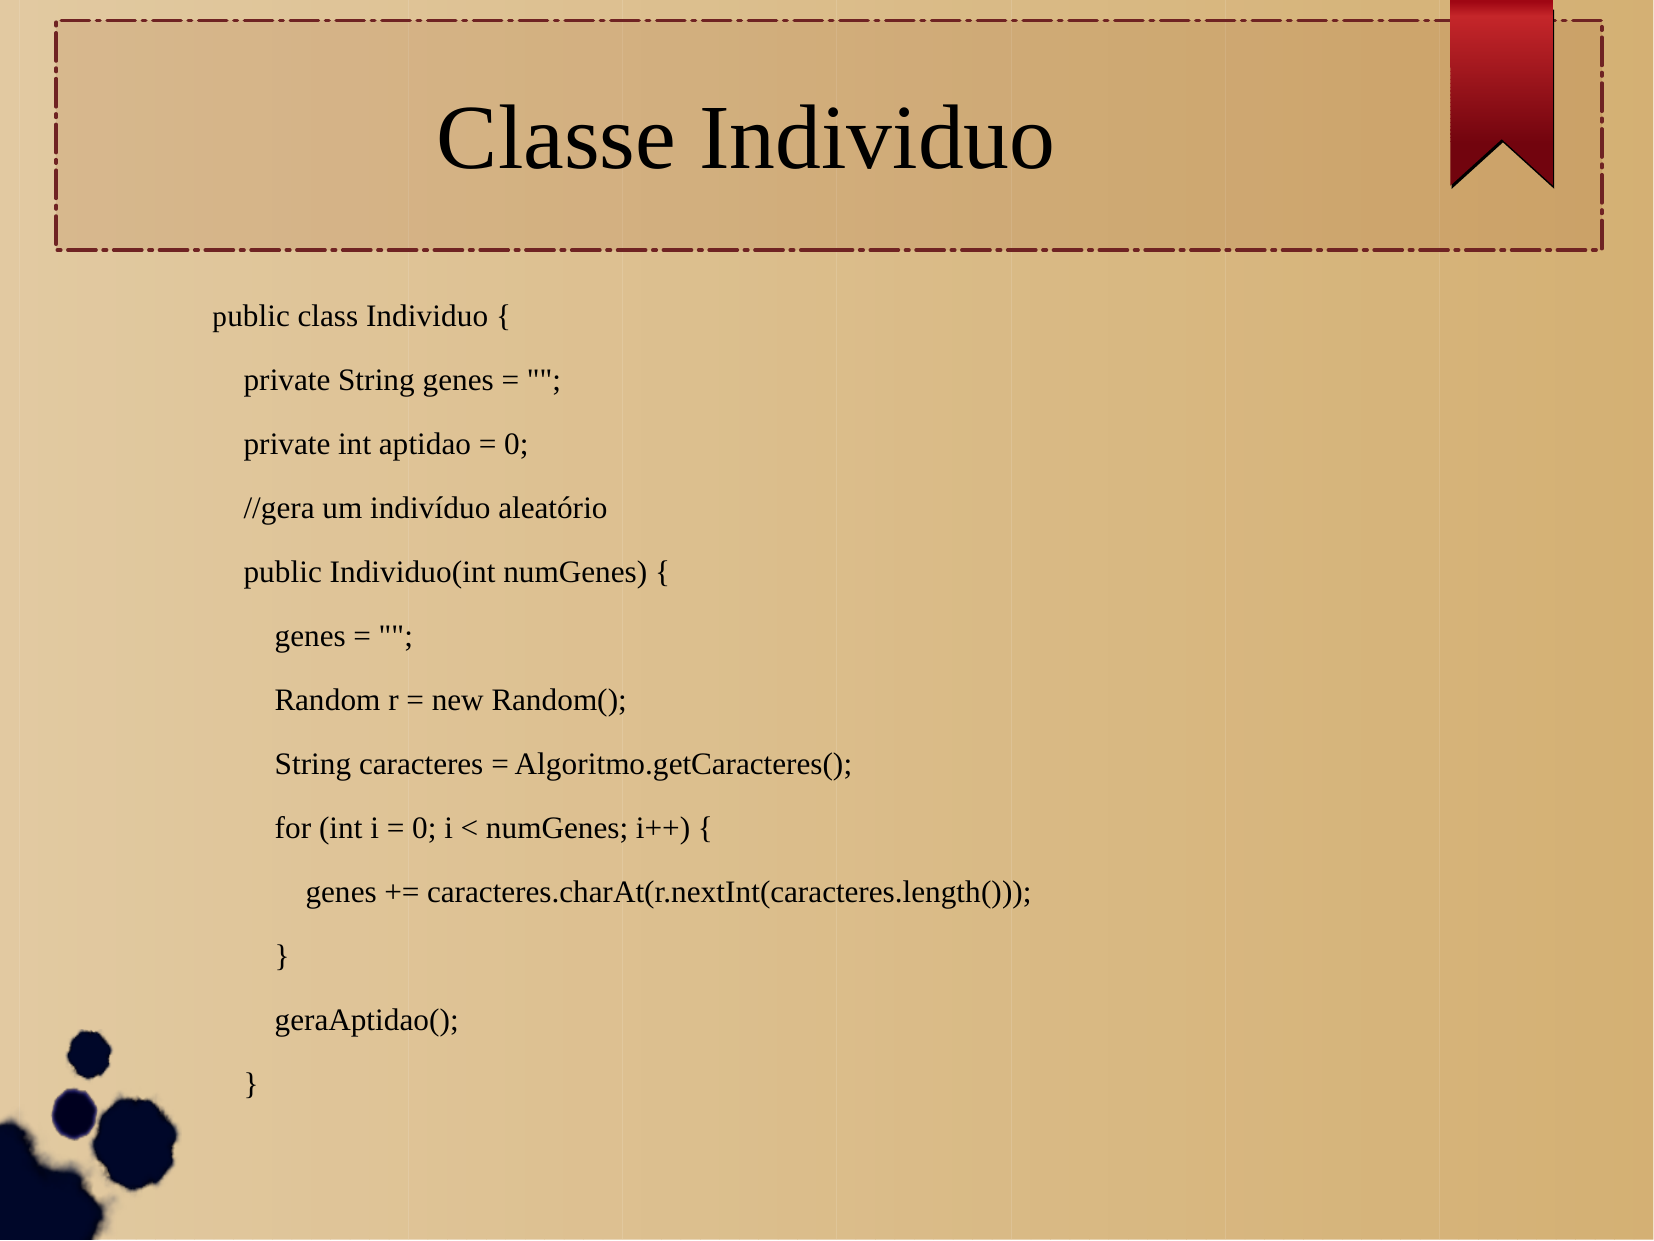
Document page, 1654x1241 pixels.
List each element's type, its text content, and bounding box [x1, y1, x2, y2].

list public class Individuo { private String genes = ""; private int aptidao = 0; //gera um indivíduo aleatório public Individuo(int numGenes) { genes = ""; Random r = new Random(); String caracteres = Algoritmo.getCaracteres(); for (int i = 0; i < numGenes; i++) { genes += caracteres.charAt(r.nextInt(caracteres.length())); } geraAptidao(); } [212, 299, 1571, 1182]
title Classe Individuo [82, 47, 1412, 229]
